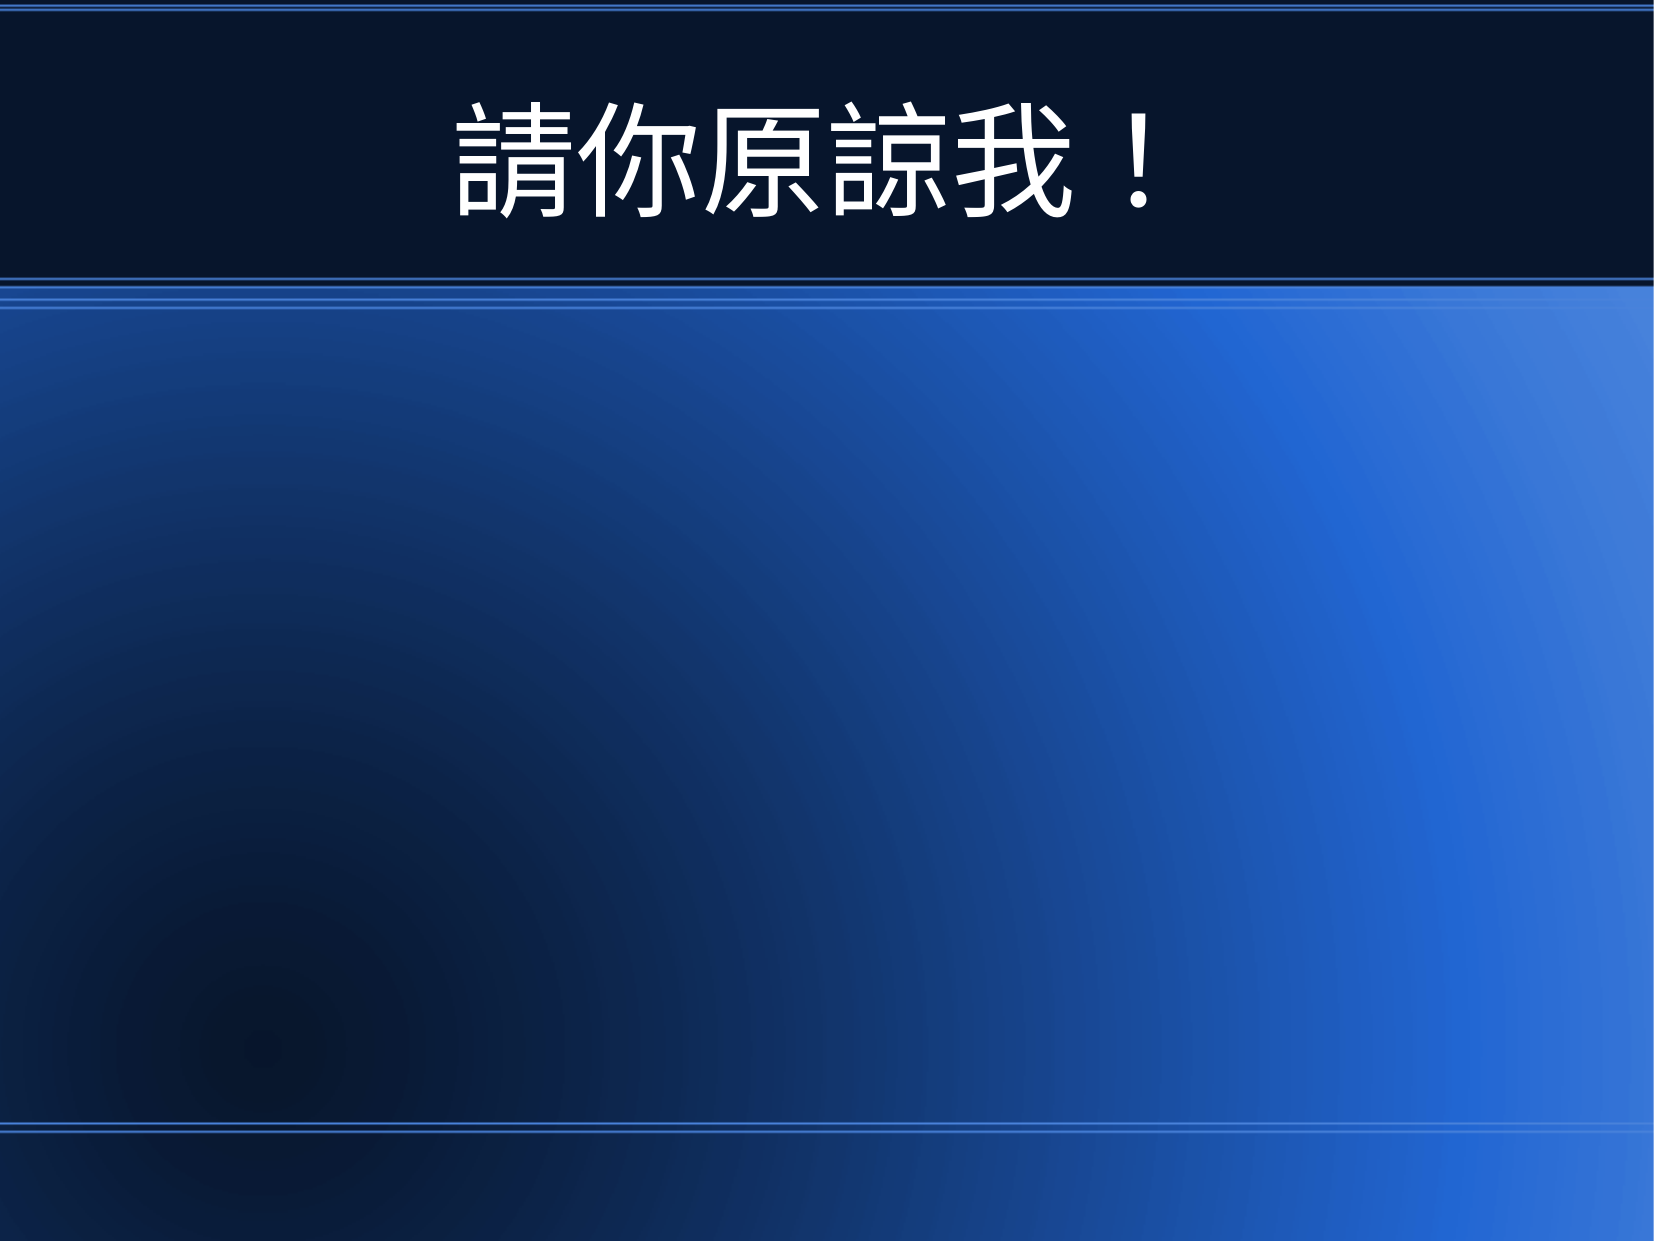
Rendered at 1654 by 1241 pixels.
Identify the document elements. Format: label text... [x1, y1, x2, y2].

picture [0, 0, 1654, 1241]
title 請你原諒我！ [82, 49, 1571, 257]
